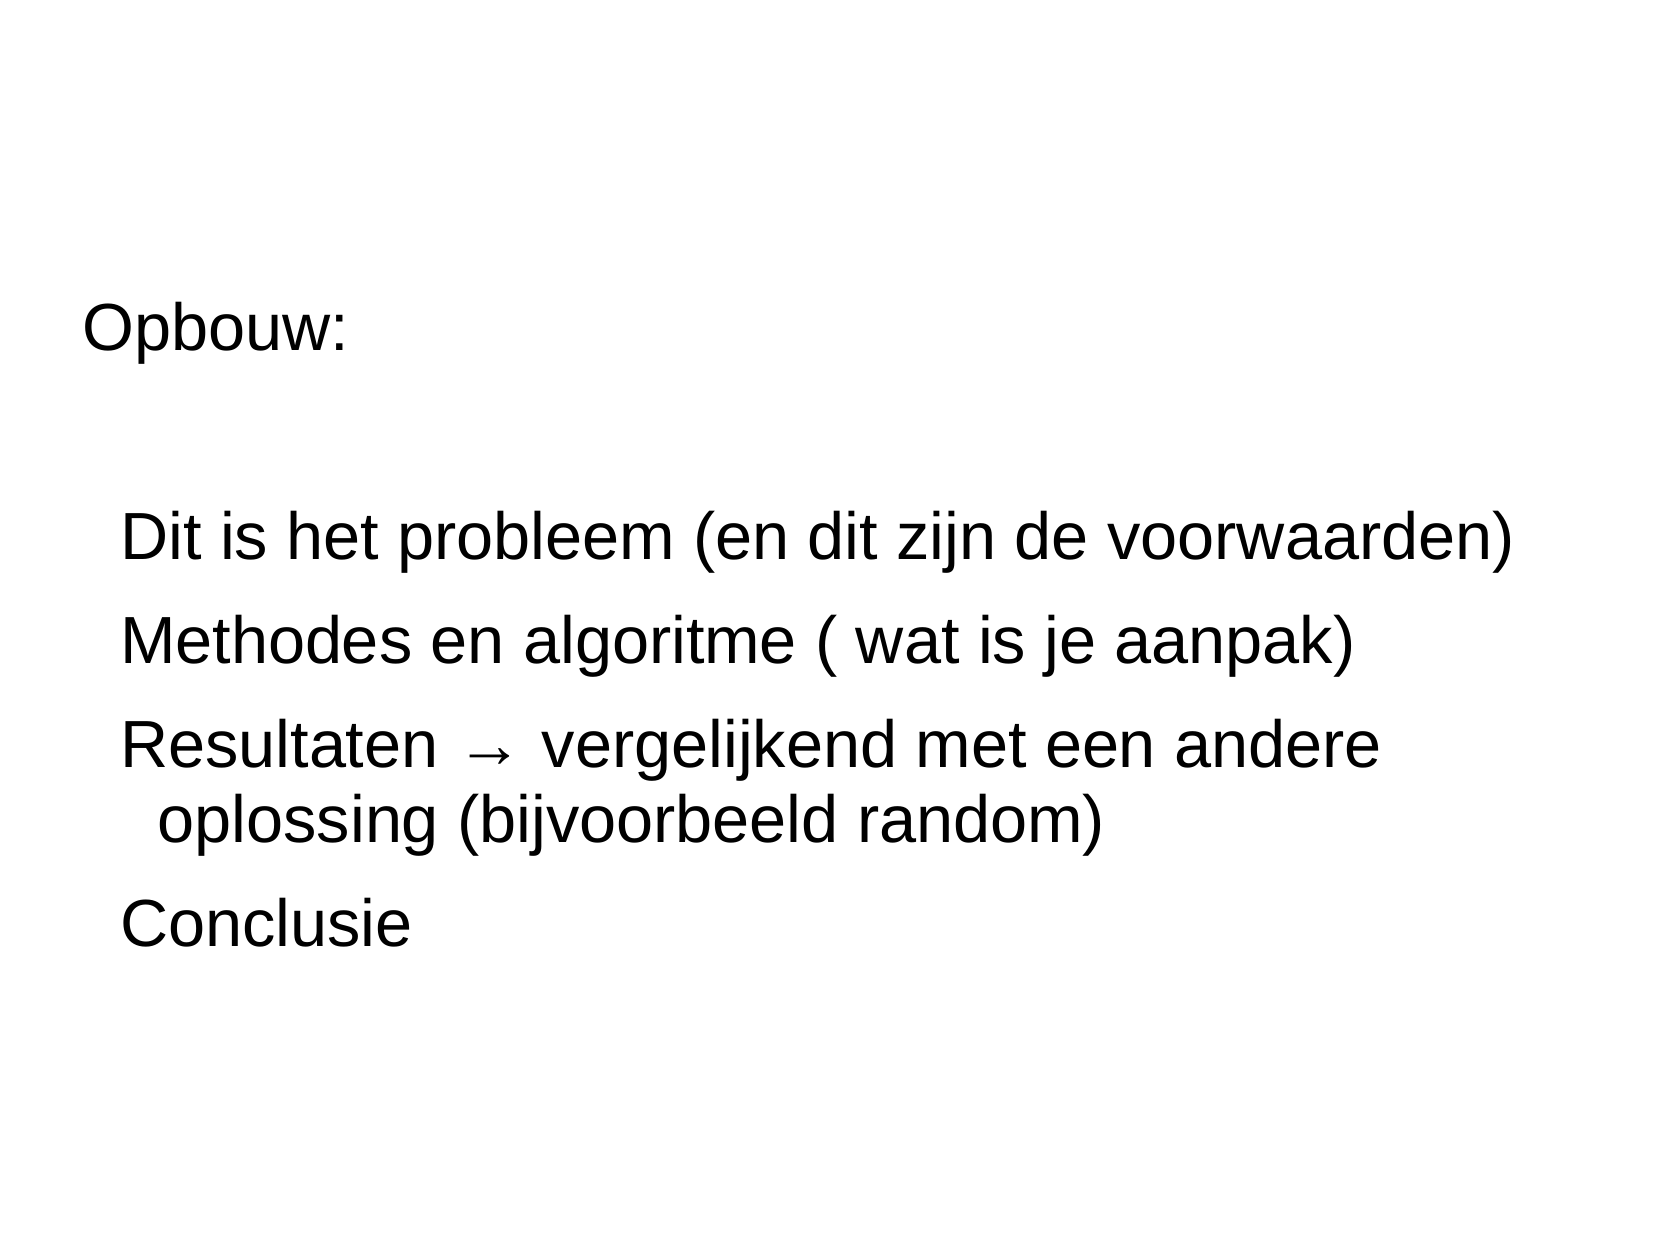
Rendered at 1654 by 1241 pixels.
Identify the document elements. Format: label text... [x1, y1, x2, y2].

list Opbouw: Dit is het probleem (en dit zijn de voorwaarden) Methodes en algoritme ( wat is je aanpak) Resultaten → vergelijkend met een andere oplossing (bijvoorbeeld random) Conclusie [82, 290, 1571, 1109]
